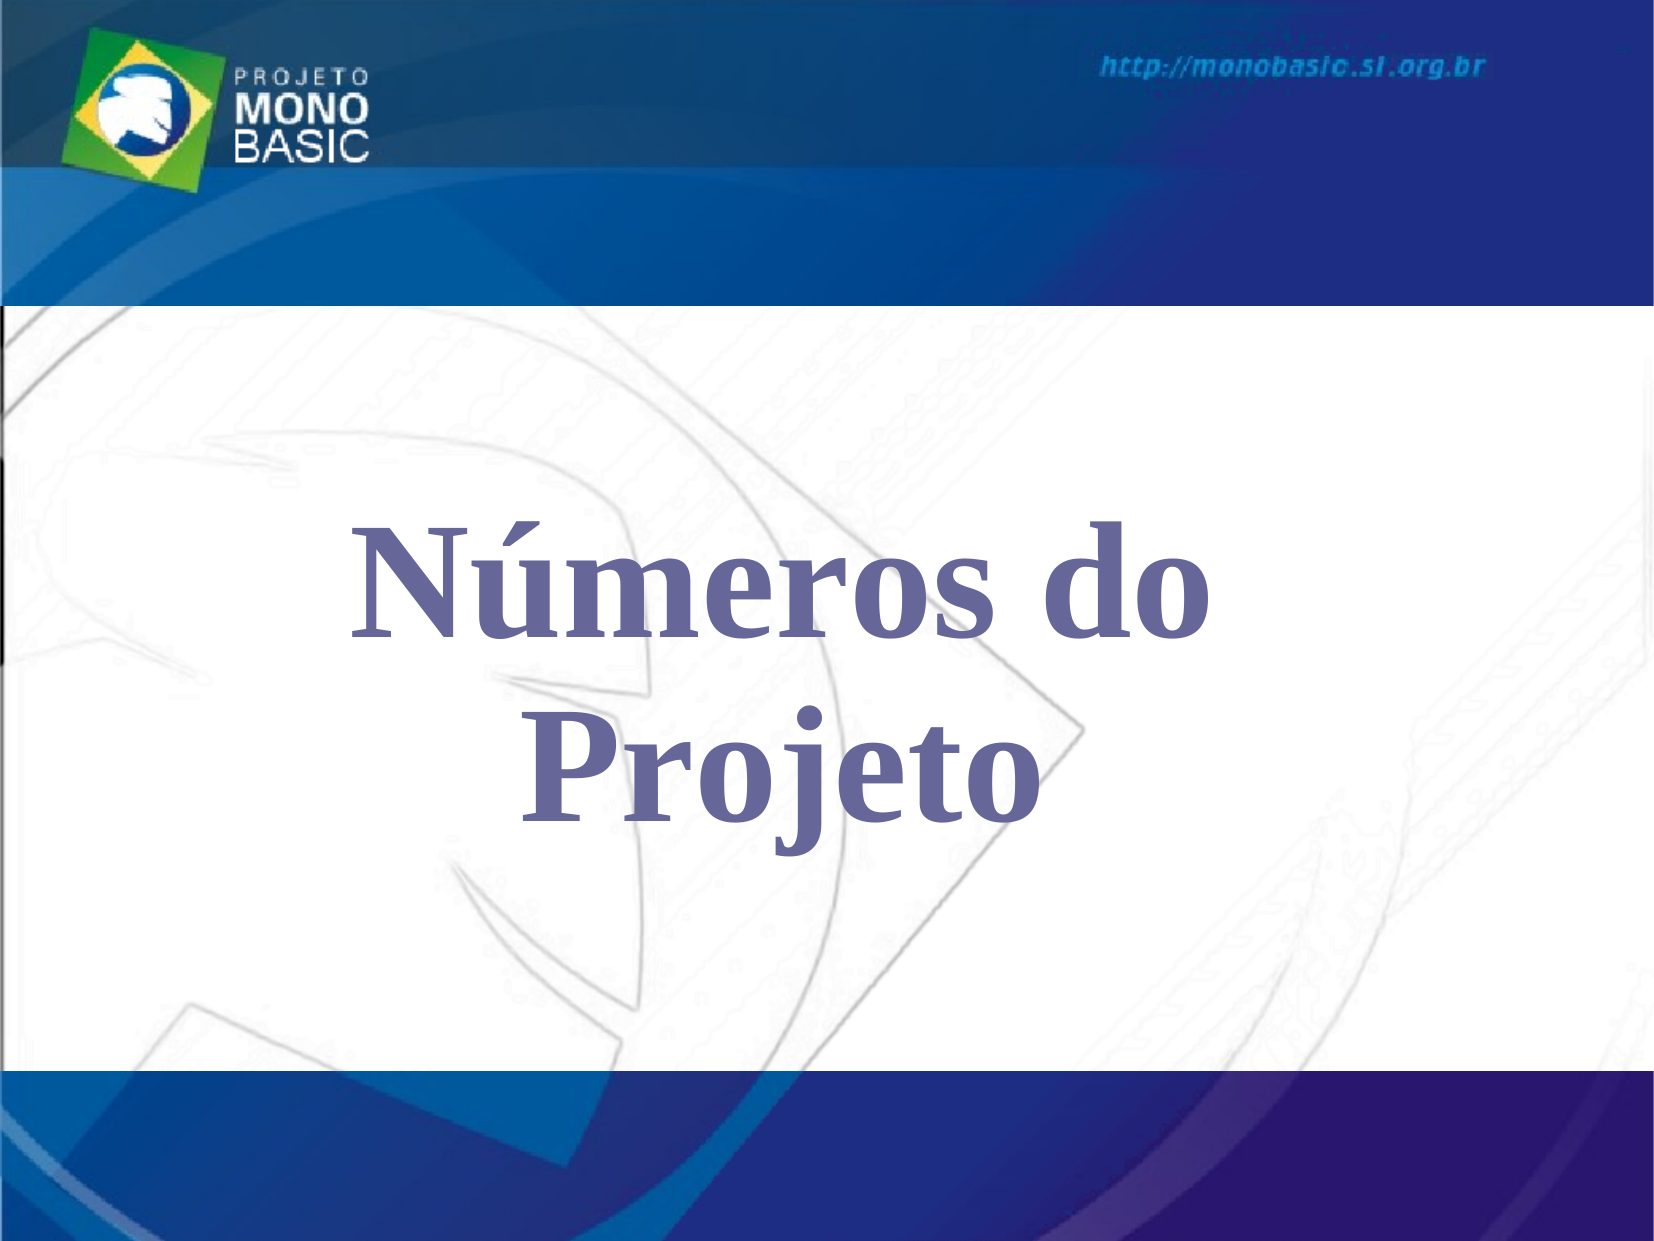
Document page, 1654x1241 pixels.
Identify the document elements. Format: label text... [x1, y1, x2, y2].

picture [0, 0, 1654, 1241]
title Números do Projeto [97, 455, 1510, 891]
